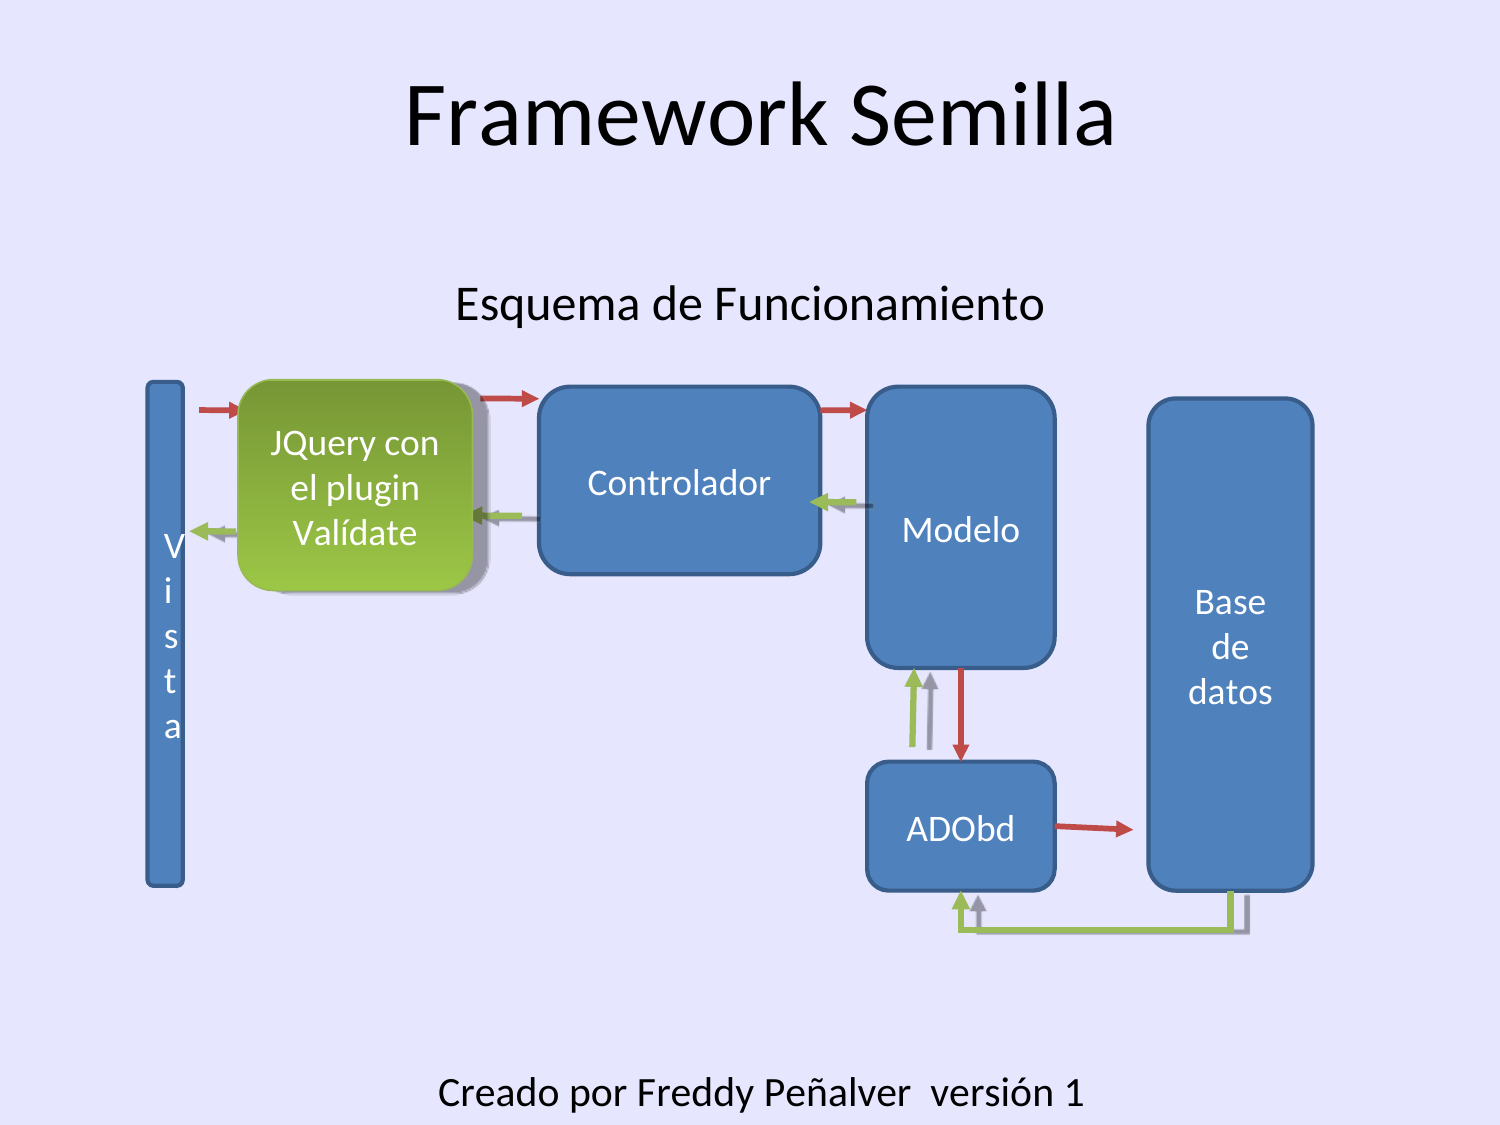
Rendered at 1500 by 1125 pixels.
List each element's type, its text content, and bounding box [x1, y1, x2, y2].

text_box Creado por Freddy Peñalver versión 1 [58, 1054, 1465, 1125]
text_box Controlador [538, 386, 821, 575]
text_box JQuery con el plugin Valídate [237, 379, 473, 591]
text_box Esquema de Funcionamiento [75, 262, 1426, 1005]
text_box Vista [147, 381, 183, 886]
text_box ADObd [867, 761, 1055, 891]
text_box Modelo [867, 386, 1055, 668]
text_box Base de datos [1148, 398, 1313, 891]
text_box Framework Semilla [58, 35, 1465, 183]
